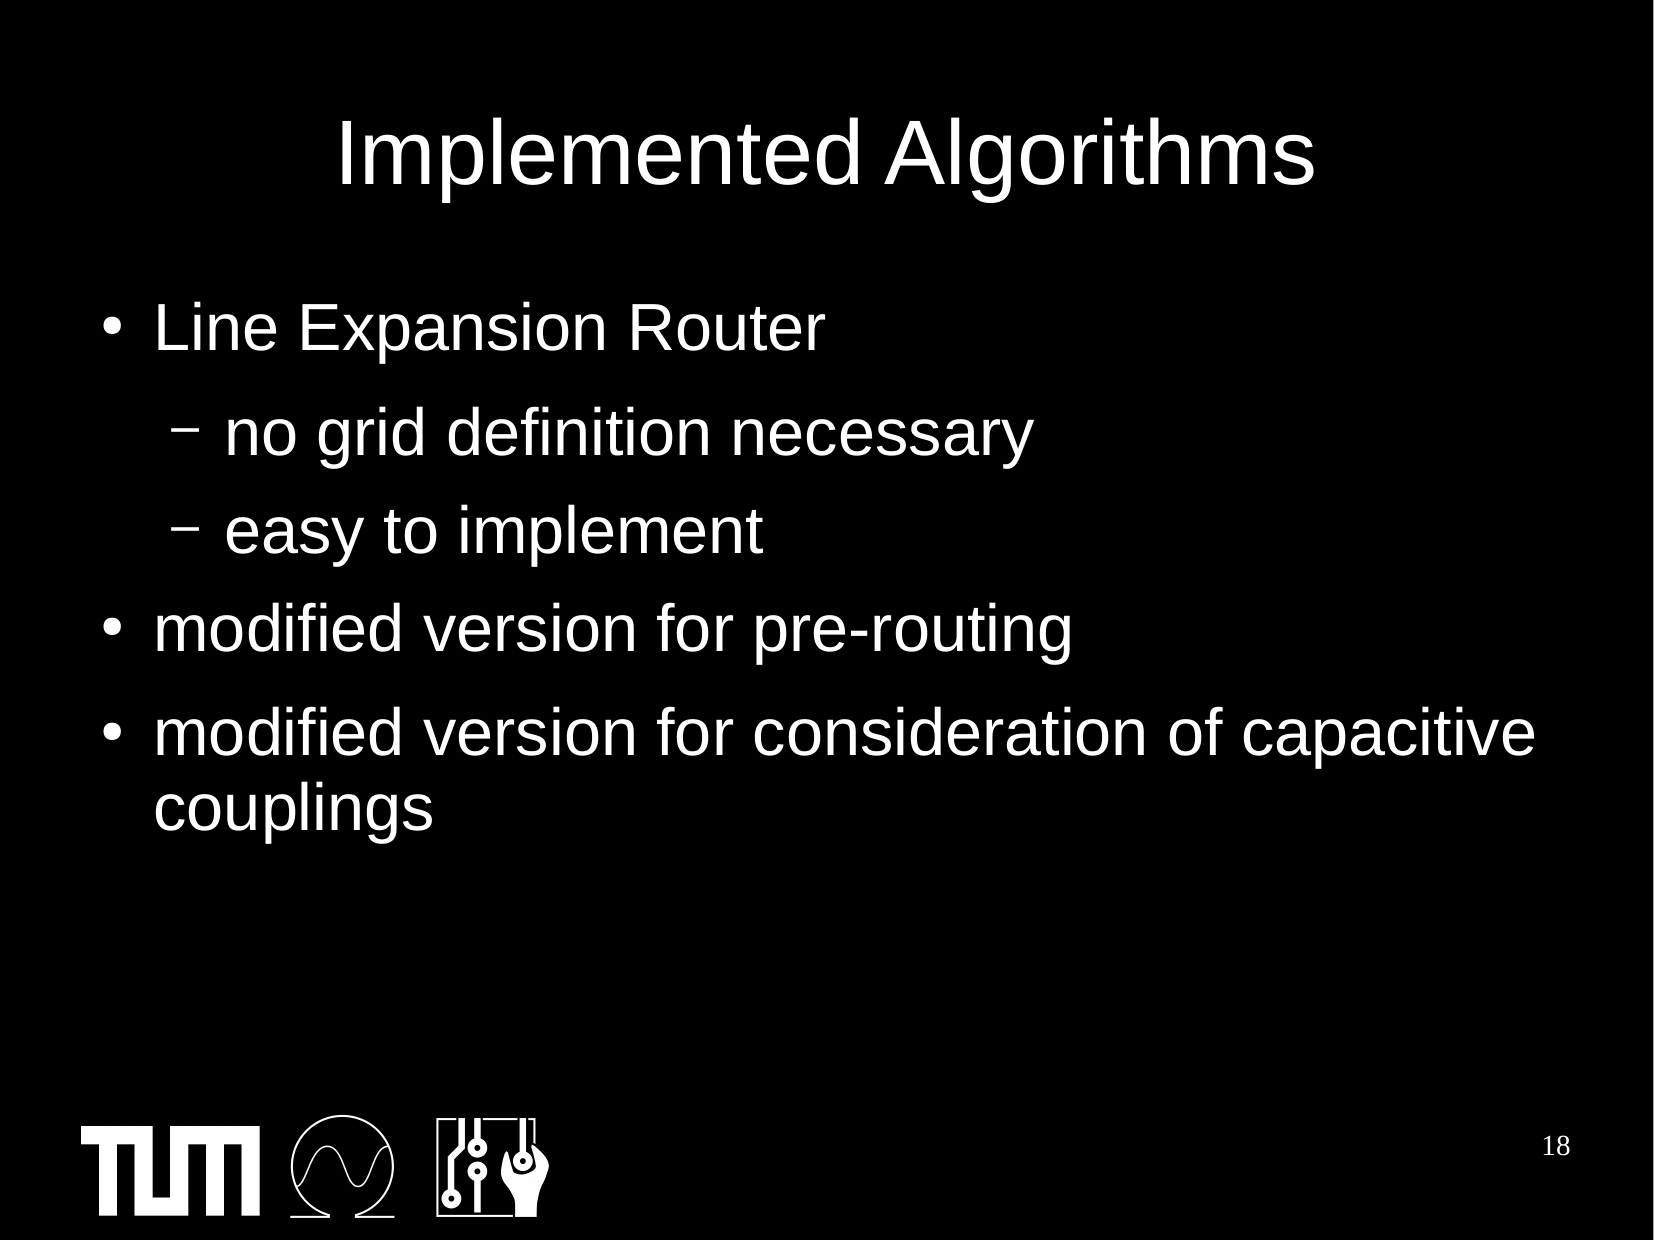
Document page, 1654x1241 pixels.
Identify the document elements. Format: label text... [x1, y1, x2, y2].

picture [63, 1108, 272, 1227]
list Line Expansion Router no grid definition necessary easy to implement modified version for pre-routing modified version for consideration of capacitive couplings [82, 290, 1571, 1109]
picture [425, 1109, 554, 1227]
picture [283, 1109, 402, 1227]
title Implemented Algorithms [82, 49, 1571, 257]
